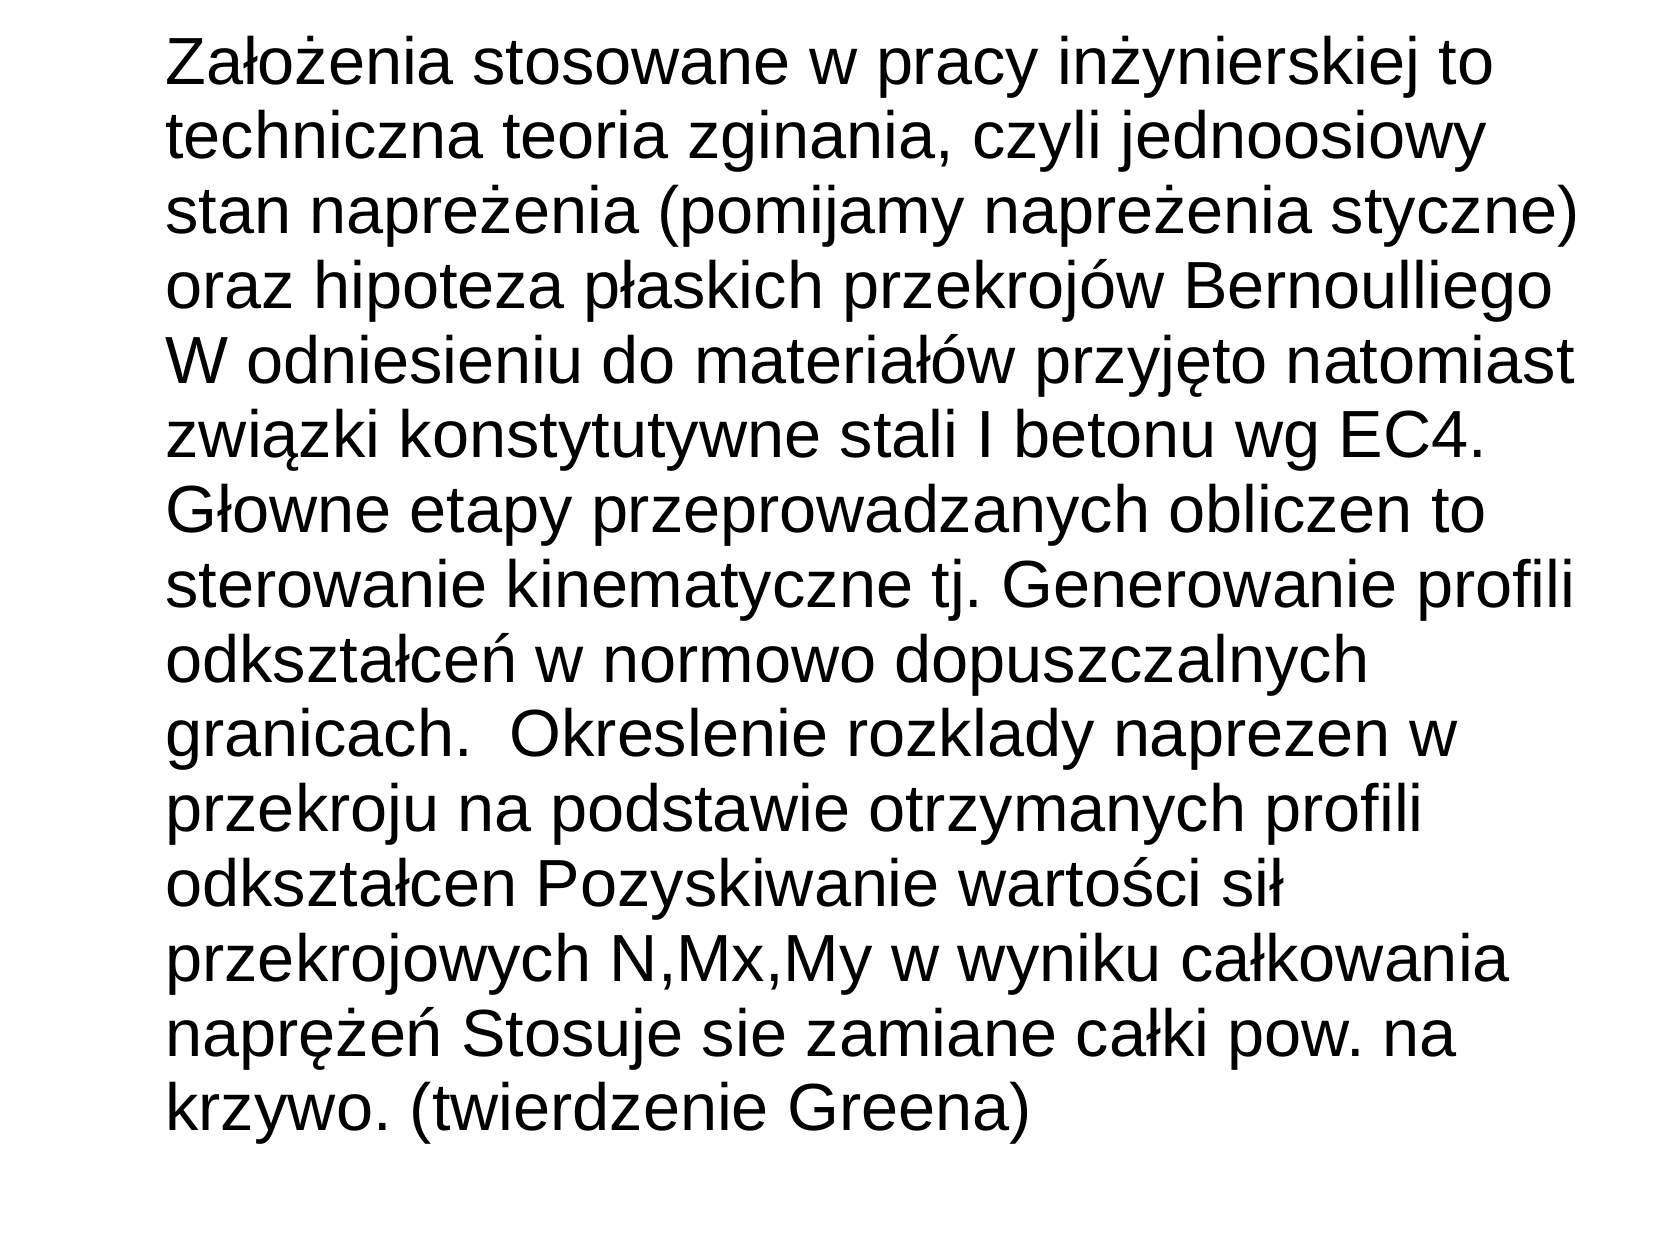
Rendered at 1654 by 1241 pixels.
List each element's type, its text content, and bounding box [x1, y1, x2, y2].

list Założenia stosowane w pracy inżynierskiej to techniczna teoria zginania, czyli jednoosiowy stan napreżenia (pomijamy napreżenia styczne) oraz hipoteza płaskich przekrojów Bernoulliego W odniesieniu do materiałów przyjęto natomiast związki konstytutywne stali I betonu wg EC4. Głowne etapy przeprowadzanych obliczen to sterowanie kinematyczne tj. Generowanie profili odkształceń w normowo dopuszczalnych granicach. Okreslenie rozklady naprezen w przekroju na podstawie otrzymanych profili odkształcen Pozyskiwanie wartości sił przekrojowych N,Mx,My w wyniku całkowania naprężeń Stosuje sie zamiane całki pow. na krzywo. (twierdzenie Greena) [94, 23, 1583, 1241]
